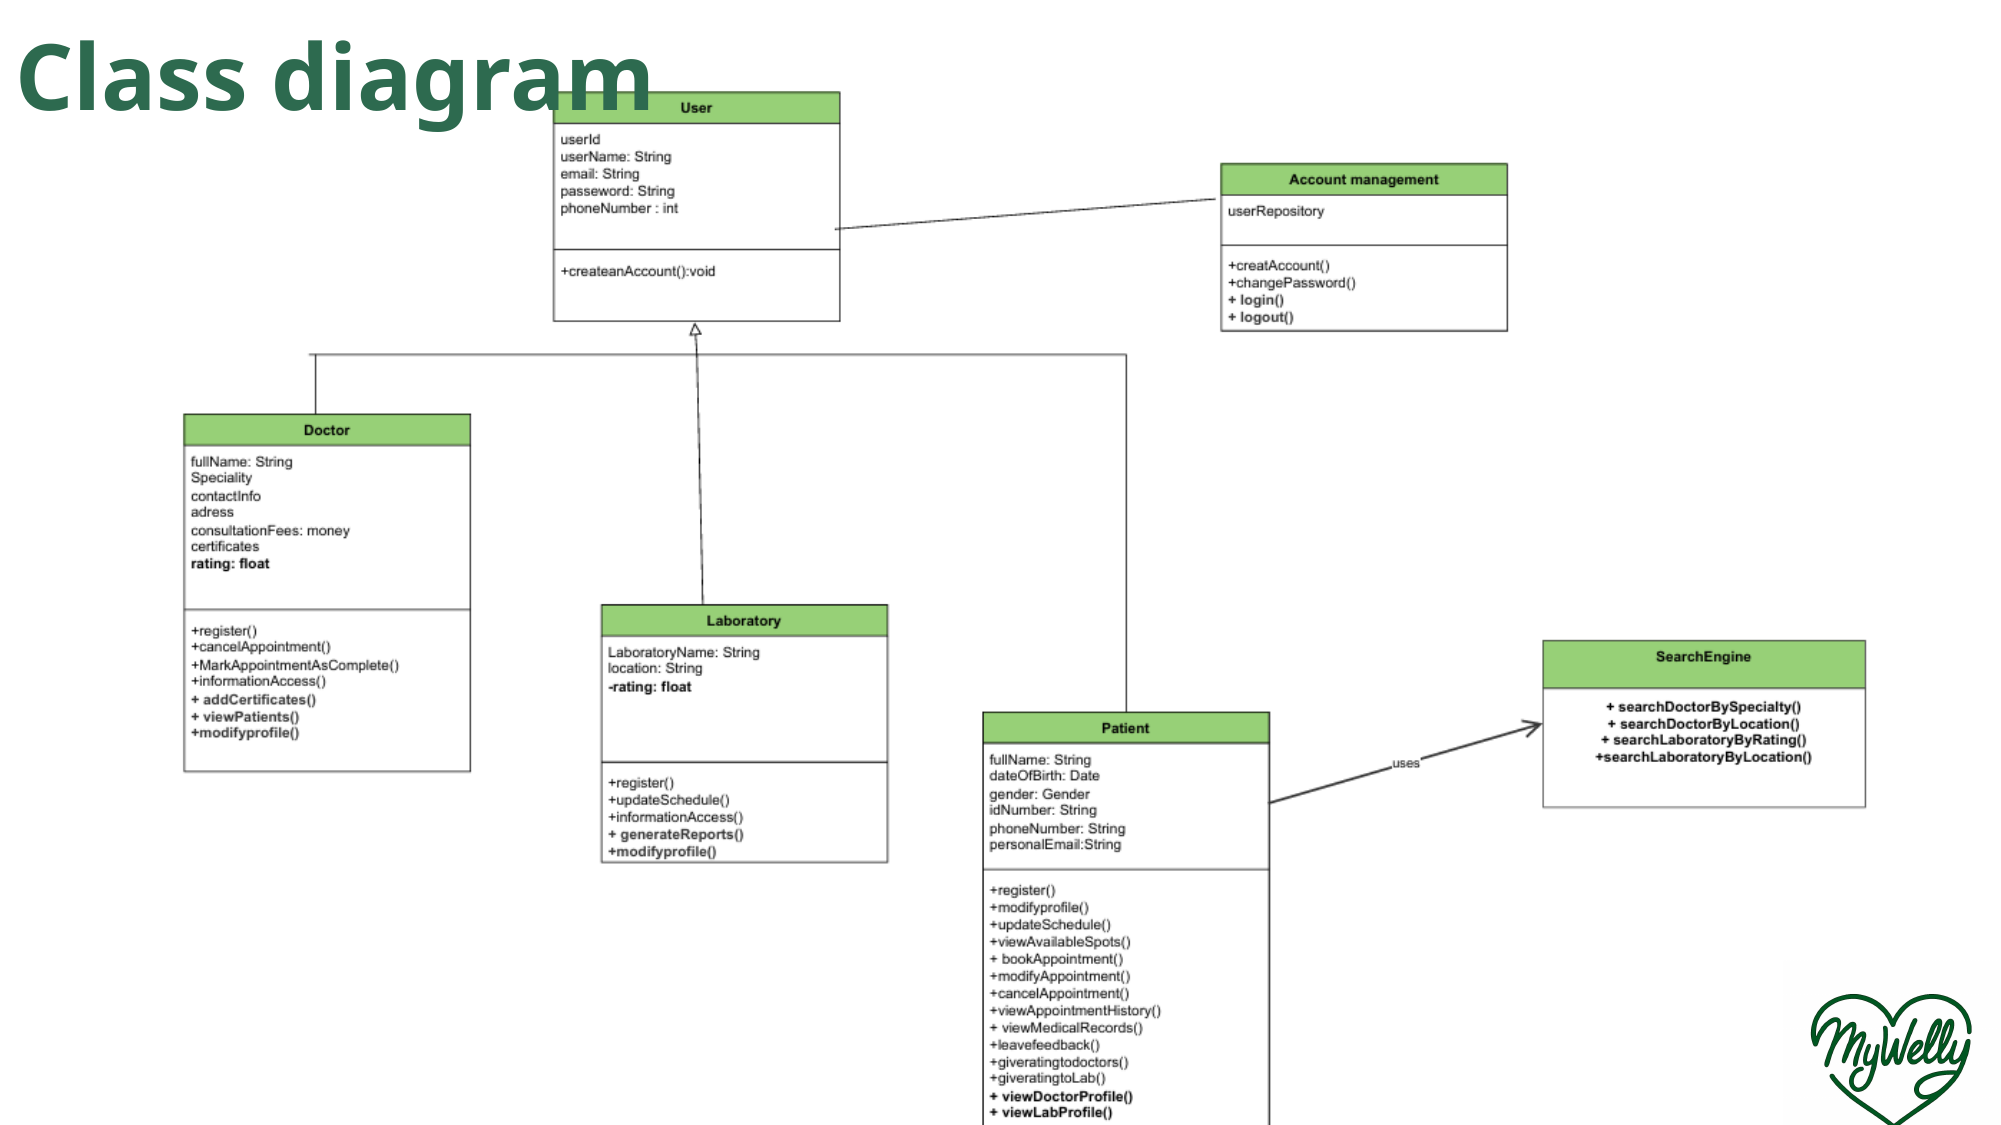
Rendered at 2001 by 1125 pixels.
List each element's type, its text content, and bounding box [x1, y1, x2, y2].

title Class diagram [0, 0, 1726, 190]
picture [0, 47, 2000, 1125]
